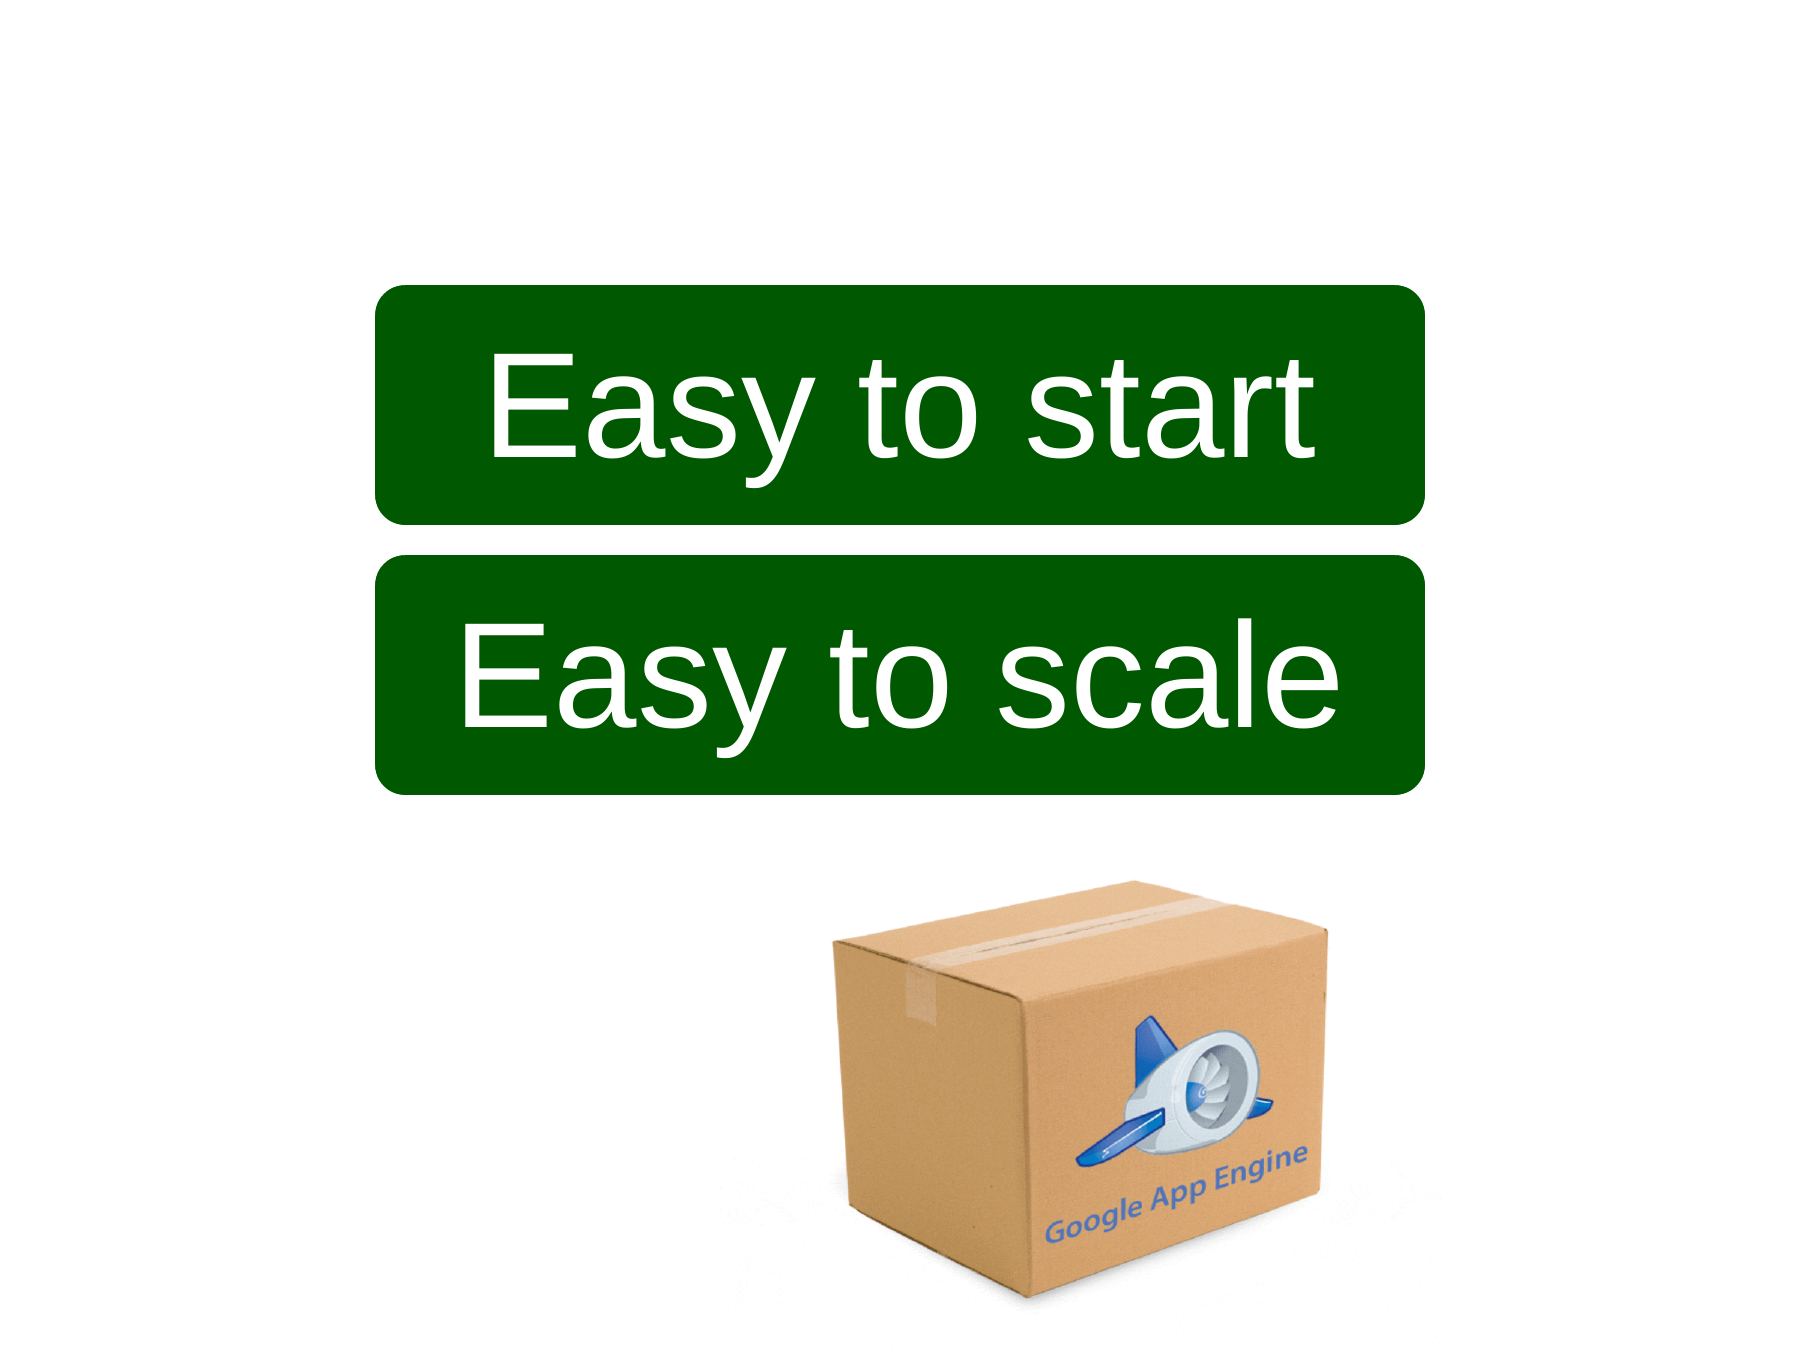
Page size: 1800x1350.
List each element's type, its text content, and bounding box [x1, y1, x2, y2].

text_box Easy to start [360, 270, 1441, 540]
picture [720, 809, 1441, 1350]
text_box Easy to scale [360, 539, 1441, 811]
